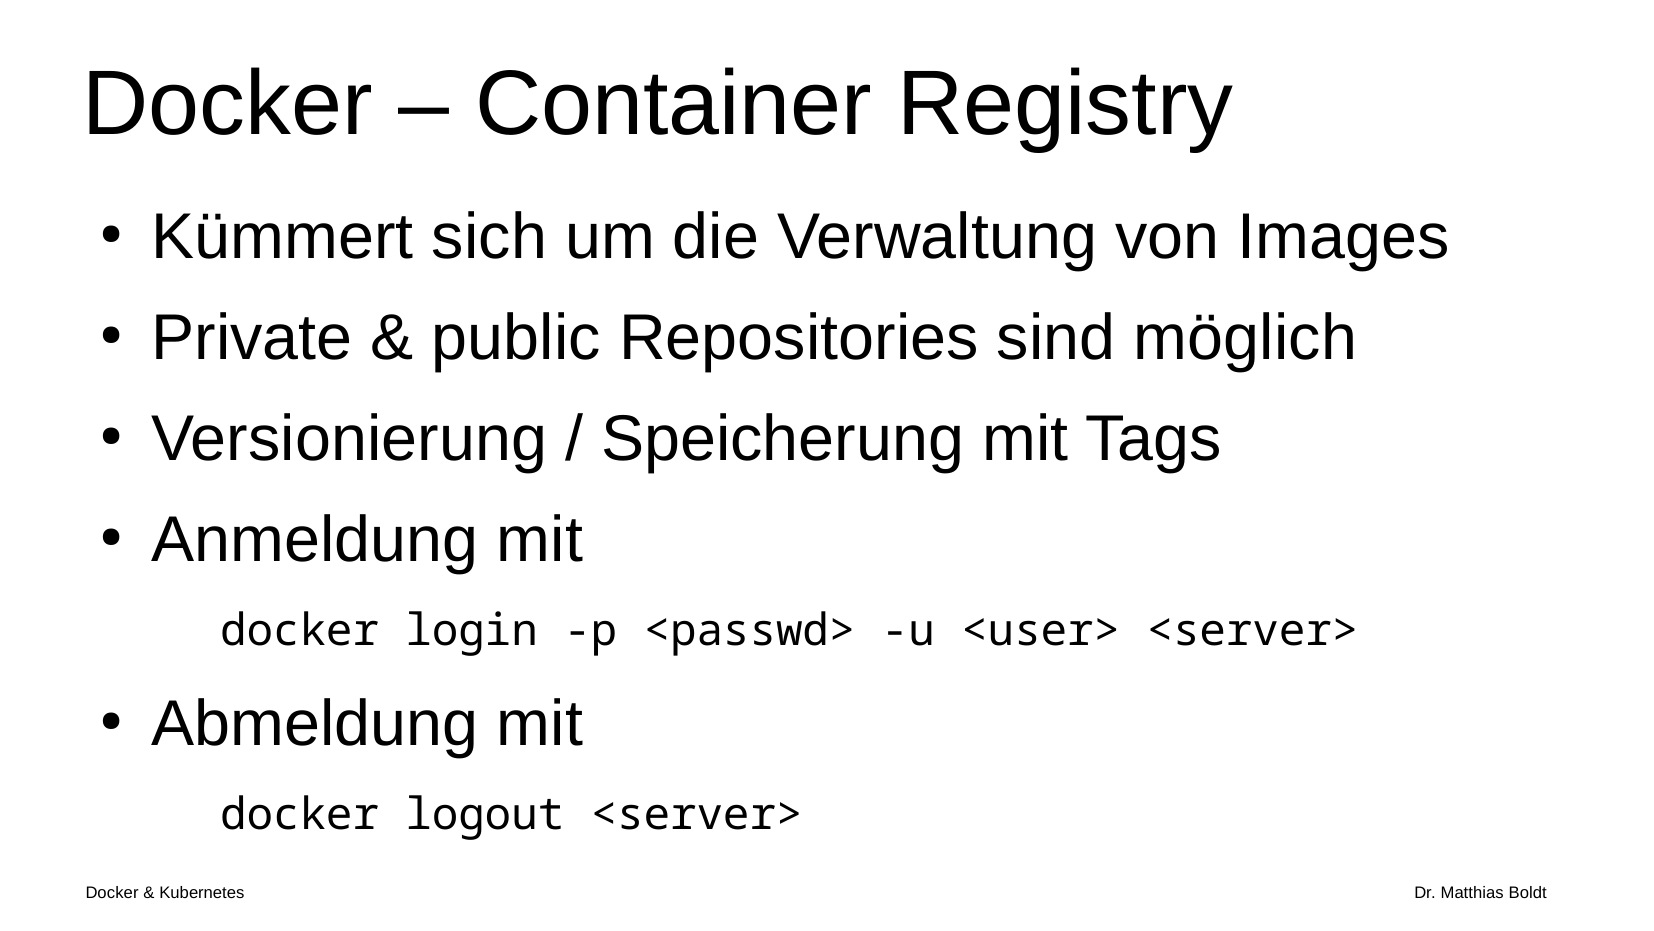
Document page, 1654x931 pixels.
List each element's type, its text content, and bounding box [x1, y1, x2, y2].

text_box Docker & Kubernetes Dr. Matthias Boldt [70, 875, 1563, 910]
title Docker – Container Registry [82, 25, 1571, 181]
list Kümmert sich um die Verwaltung von Images Private & public Repositories sind möglich Versionierung / Speicherung mit Tags Anmeldung mit docker login -p <passwd> -u <user> <server> Abmeldung mit docker logout <server> [82, 199, 1571, 845]
